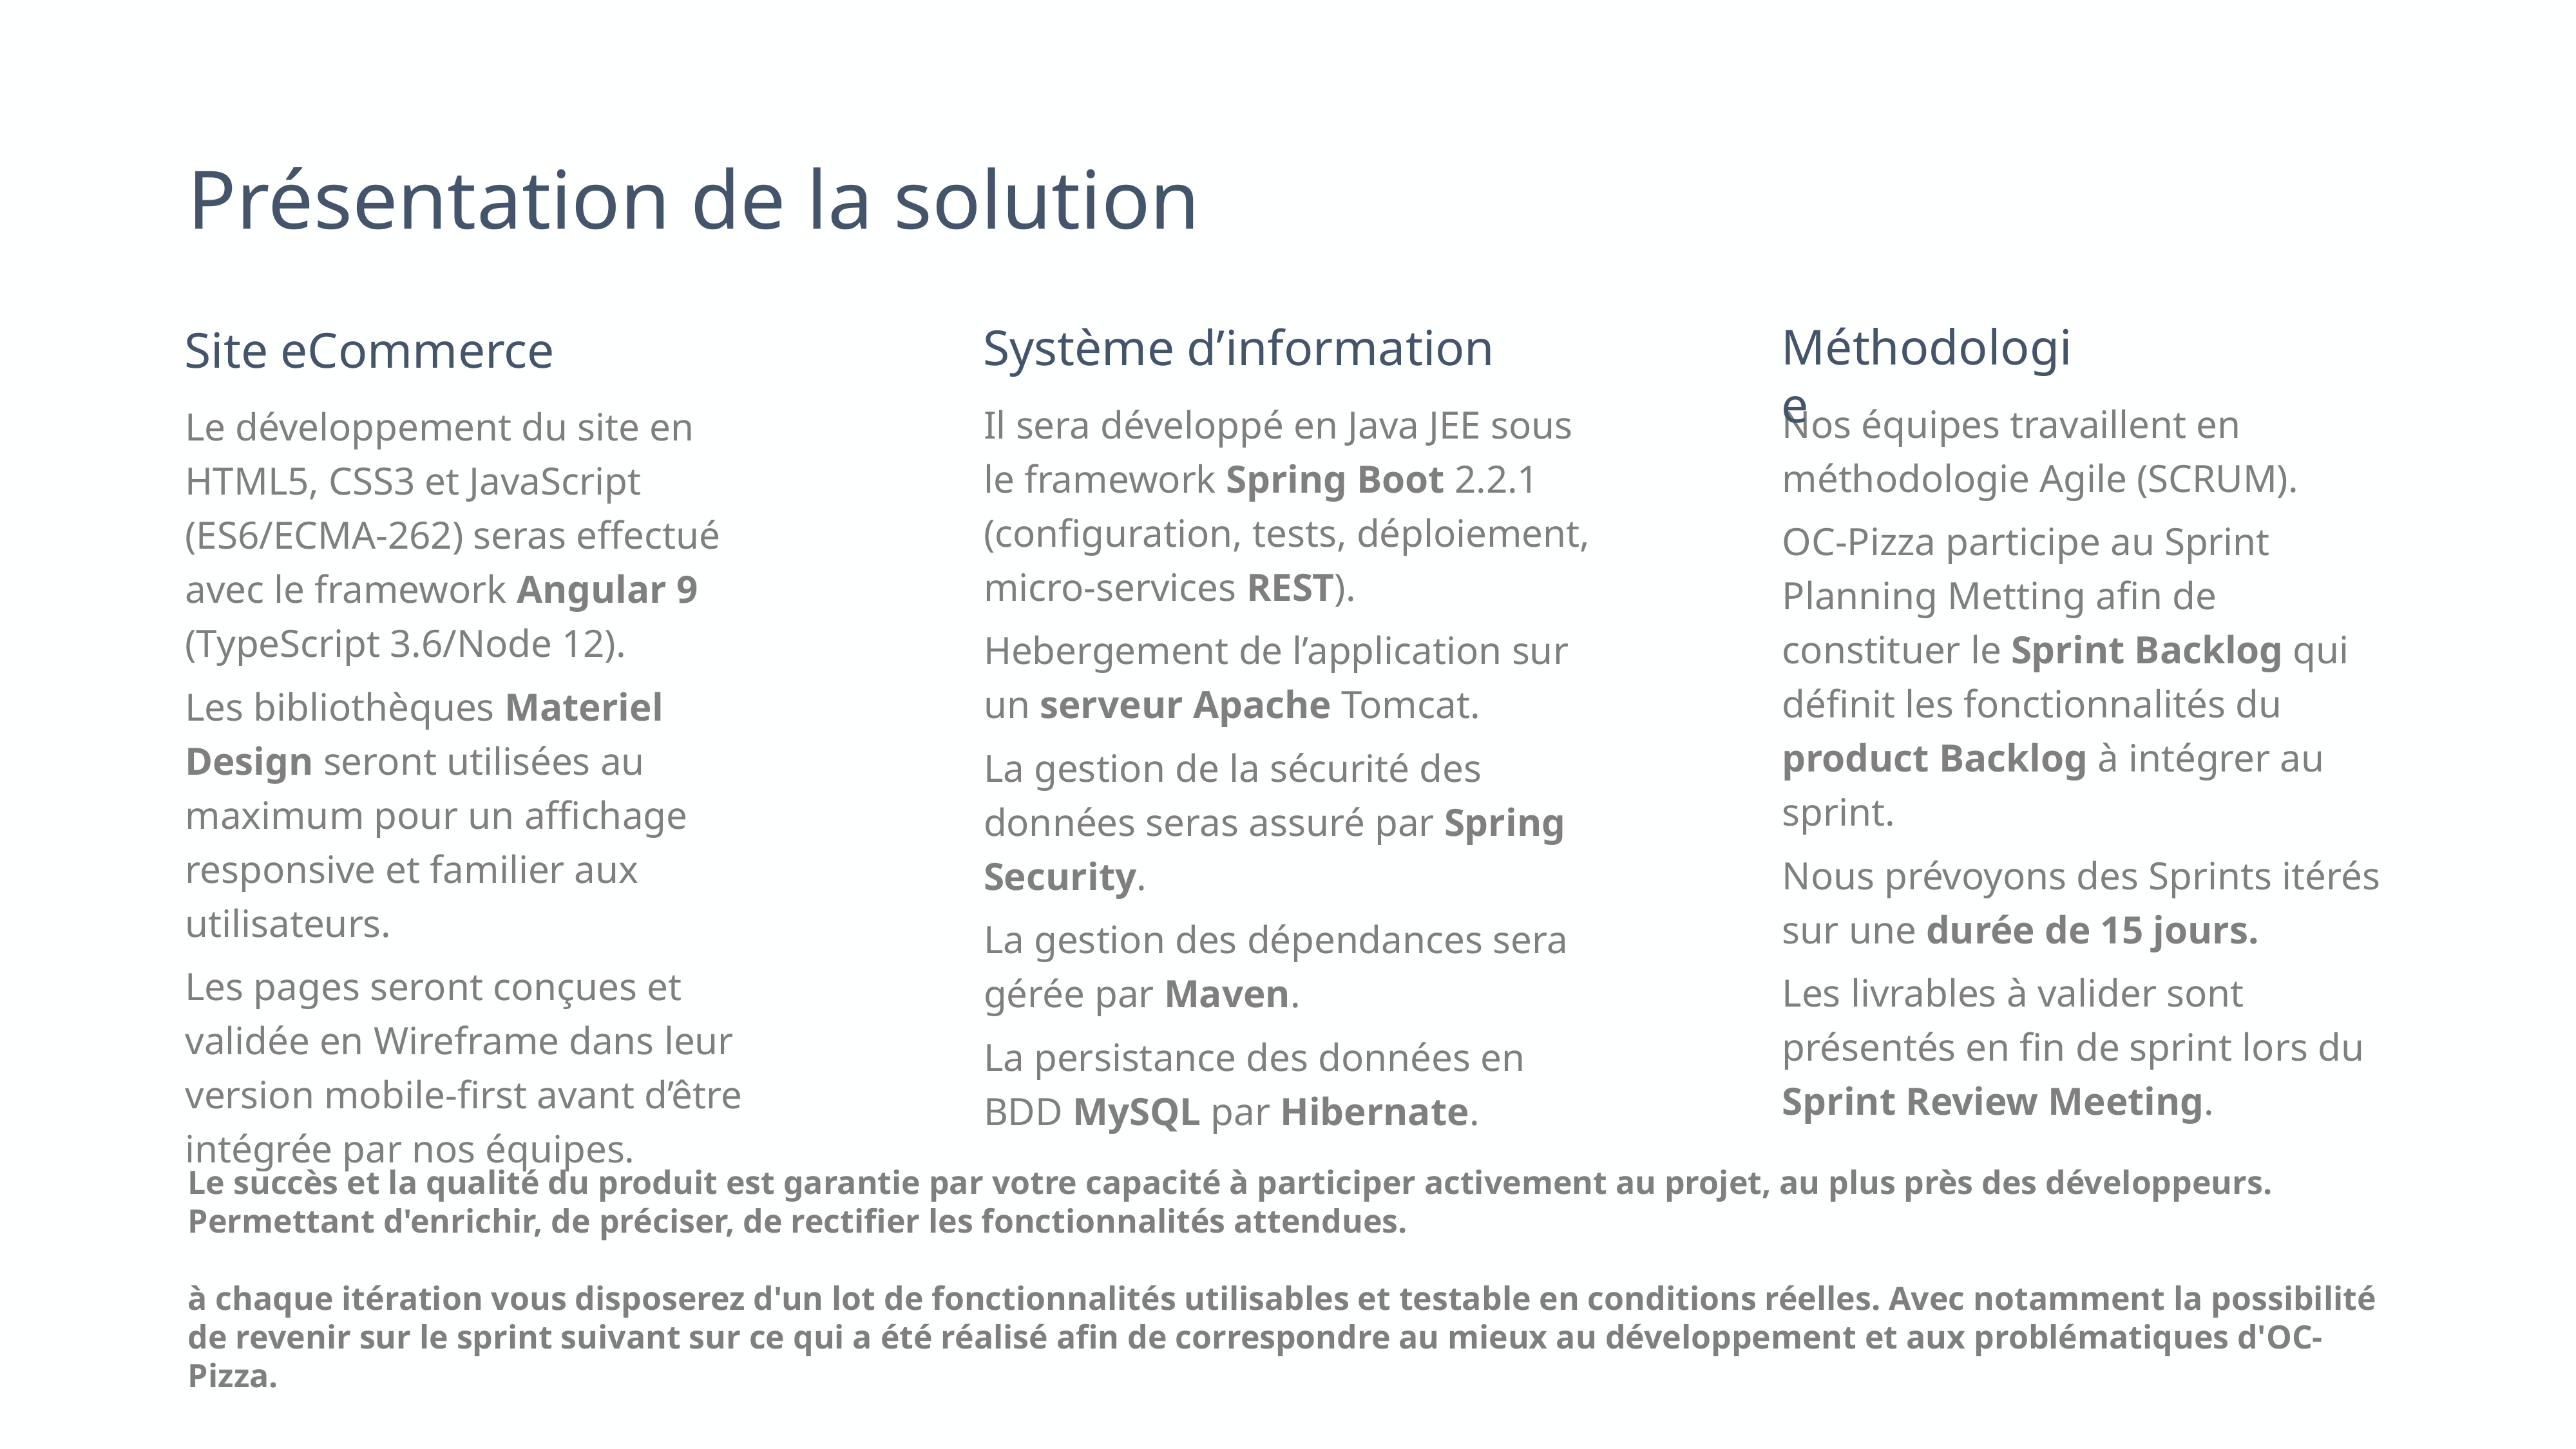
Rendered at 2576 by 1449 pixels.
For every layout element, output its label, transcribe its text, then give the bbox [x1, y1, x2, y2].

text_box Méthodologie [1771, 312, 2083, 381]
text_box Présentation de la solution [178, 143, 820, 251]
text_box Site eCommerce [175, 314, 627, 383]
text_box Le succès et la qualité du produit est garantie par votre capacité à participer activement au projet, au plus près des développeurs. Permettant d'enrichir, de préciser, de rectifier les fonctionnalités attendues. à chaque itération vous disposerez d'un lot de fonctionnalités utilisables et testable en conditions réelles. Avec notamment la possibilité de revenir sur le sprint suivant sur ce qui a été réalisé afin de correspondre au mieux au développement et aux problématiques d'OC-Pizza. [178, 1157, 2418, 1399]
text_box Nos équipes travaillent en méthodologie Agile (SCRUM). OC-Pizza participe au Sprint Planning Metting afin de constituer le Sprint Backlog qui définit les fonctionnalités du product Backlog à intégrer au sprint. Nous prévoyons des Sprints itérés sur une durée de 15 jours. Les livrables à valider sont présentés en fin de sprint lors du Sprint Review Meeting. [1759, 380, 2419, 1086]
text_box Le développement du site en HTML5, CSS3 et JavaScript (ES6/ECMA-262) seras effectué avec le framework Angular 9 (TypeScript 3.6/Node 12). Les bibliothèques Materiel Design seront utilisées au maximum pour un affichage responsive et familier aux utilisateurs. Les pages seront conçues et validée en Wireframe dans leur version mobile-first avant d’être intégrée par nos équipes. [162, 383, 822, 1135]
text_box Il sera développé en Java JEE sous le framework Spring Boot 2.2.1 (configuration, tests, déploiement, micro-services REST). Hebergement de l’application sur un serveur Apache Tomcat. La gestion de la sécurité des données seras assuré par Spring Security. La gestion des dépendances sera gérée par Maven. La persistance des données en BDD MySQL par Hibernate. [960, 381, 1620, 1151]
text_box Système d’information [973, 312, 1547, 381]
